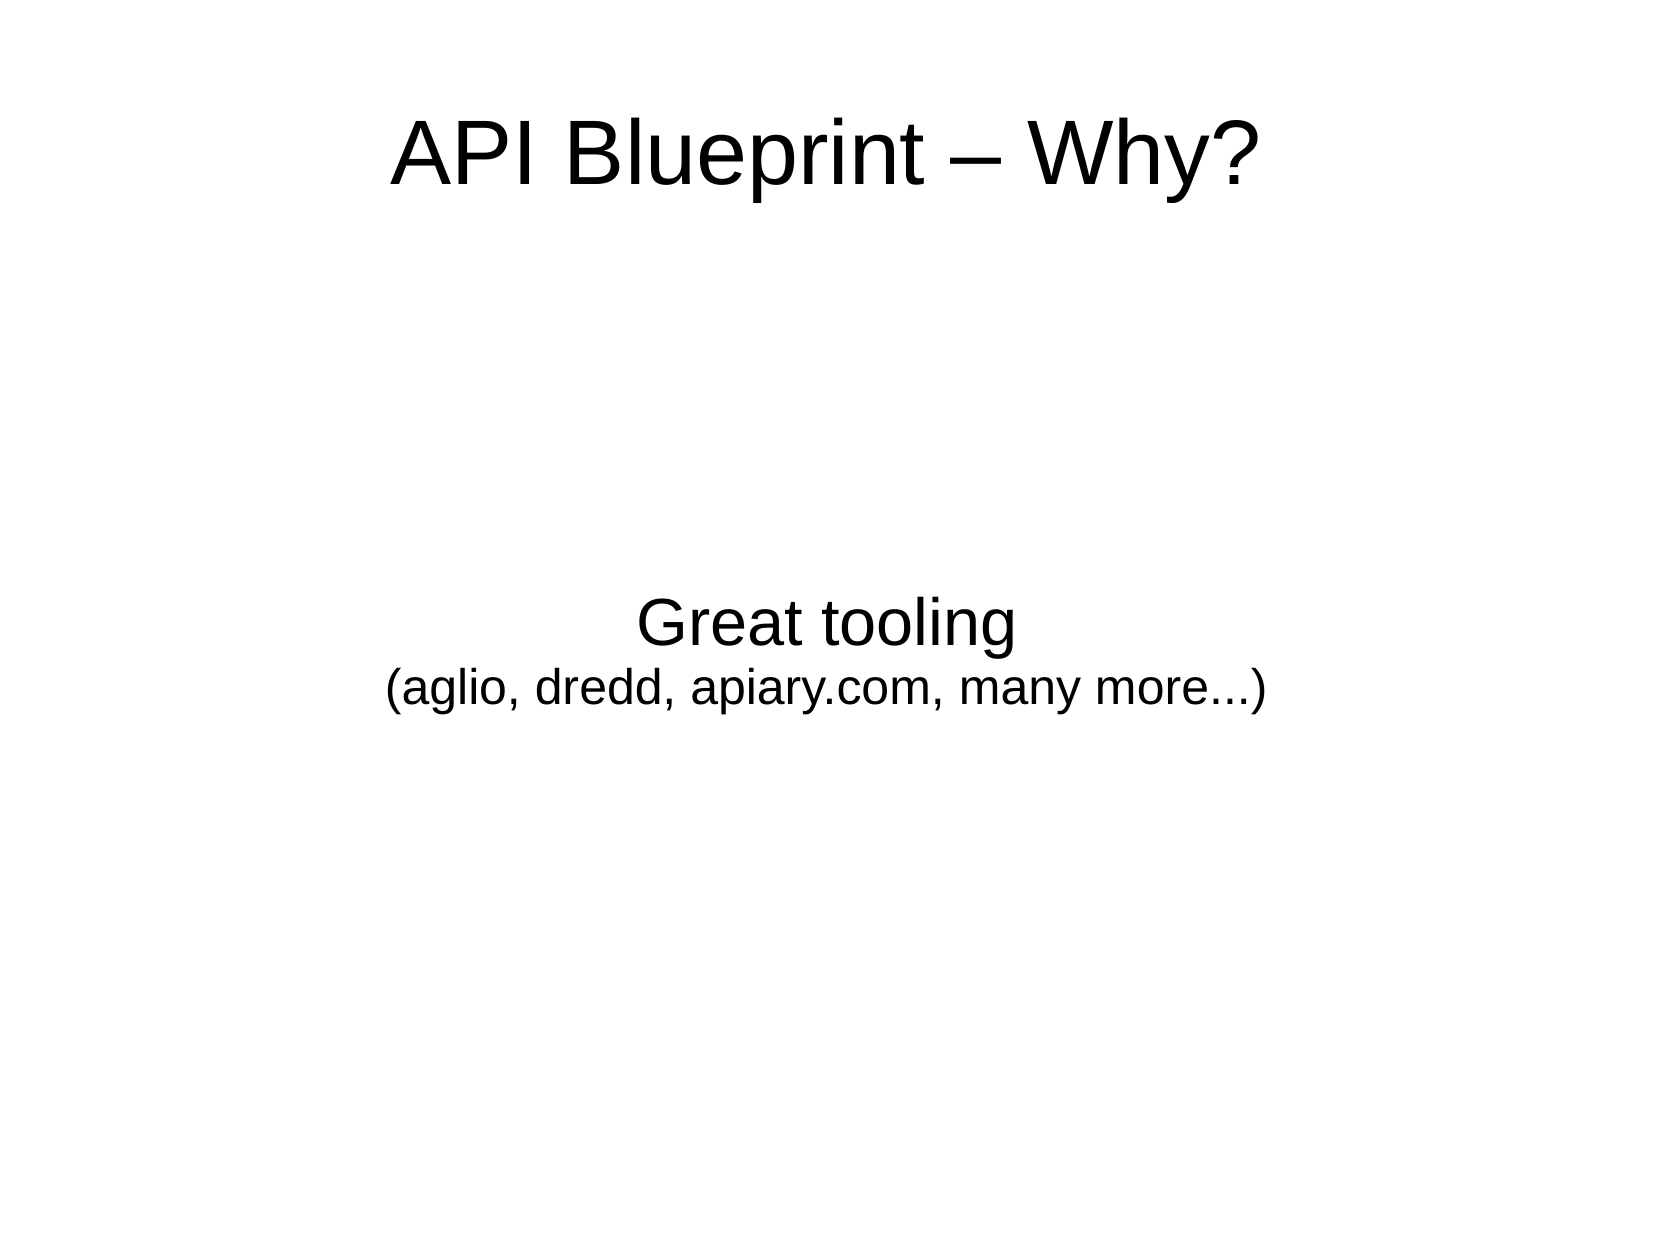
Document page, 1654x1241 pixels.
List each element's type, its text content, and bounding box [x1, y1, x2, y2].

text_box Great tooling (aglio, dredd, apiary.com, many more...) [82, 290, 1571, 1010]
title API Blueprint – Why? [82, 49, 1571, 257]
